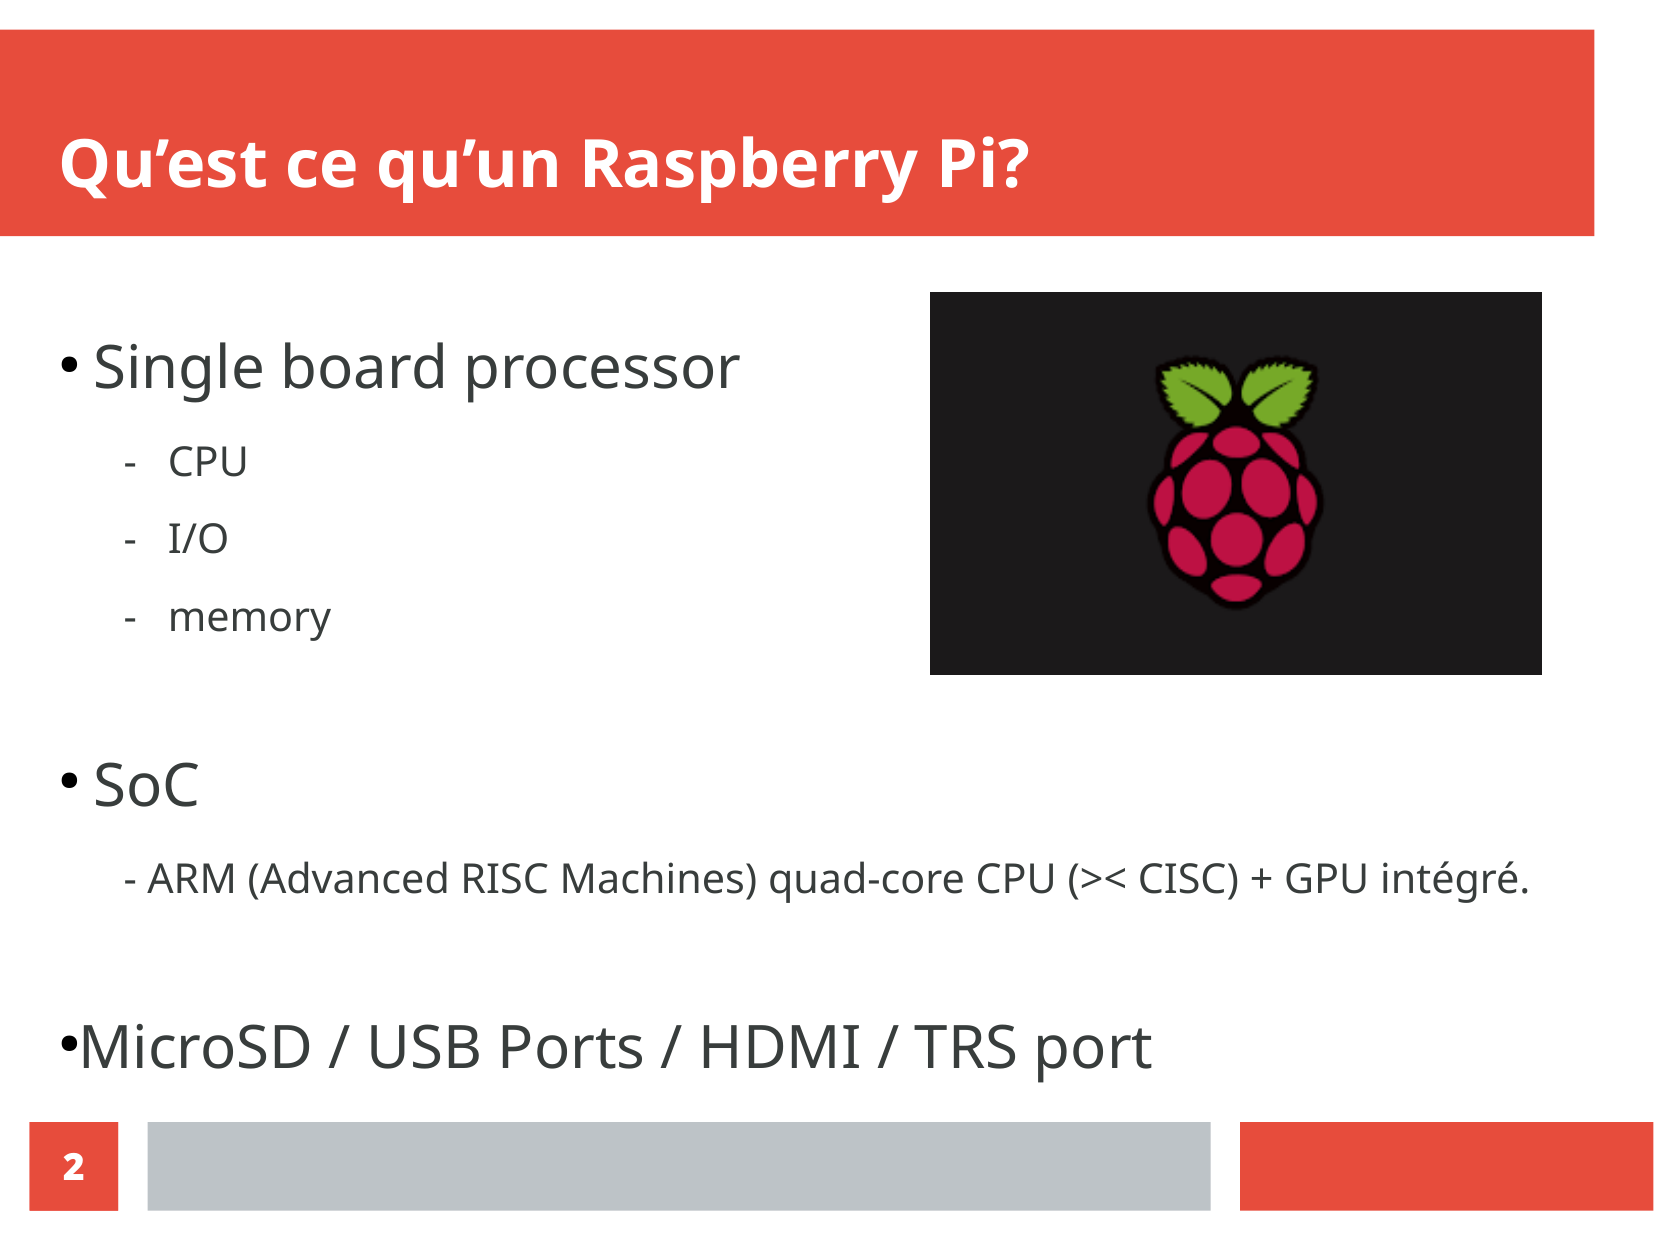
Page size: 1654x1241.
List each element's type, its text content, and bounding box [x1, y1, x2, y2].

list Single board processor - CPU - I/O - memory SoC - ARM (Advanced RISC Machines) quad-core CPU (>< CISC) + GPU intégré. MicroSD / USB Ports / HDMI / TRS port [59, 324, 1565, 1093]
title Qu’est ce qu’un Raspberry Pi? [59, 59, 1595, 207]
picture [930, 292, 1542, 676]
